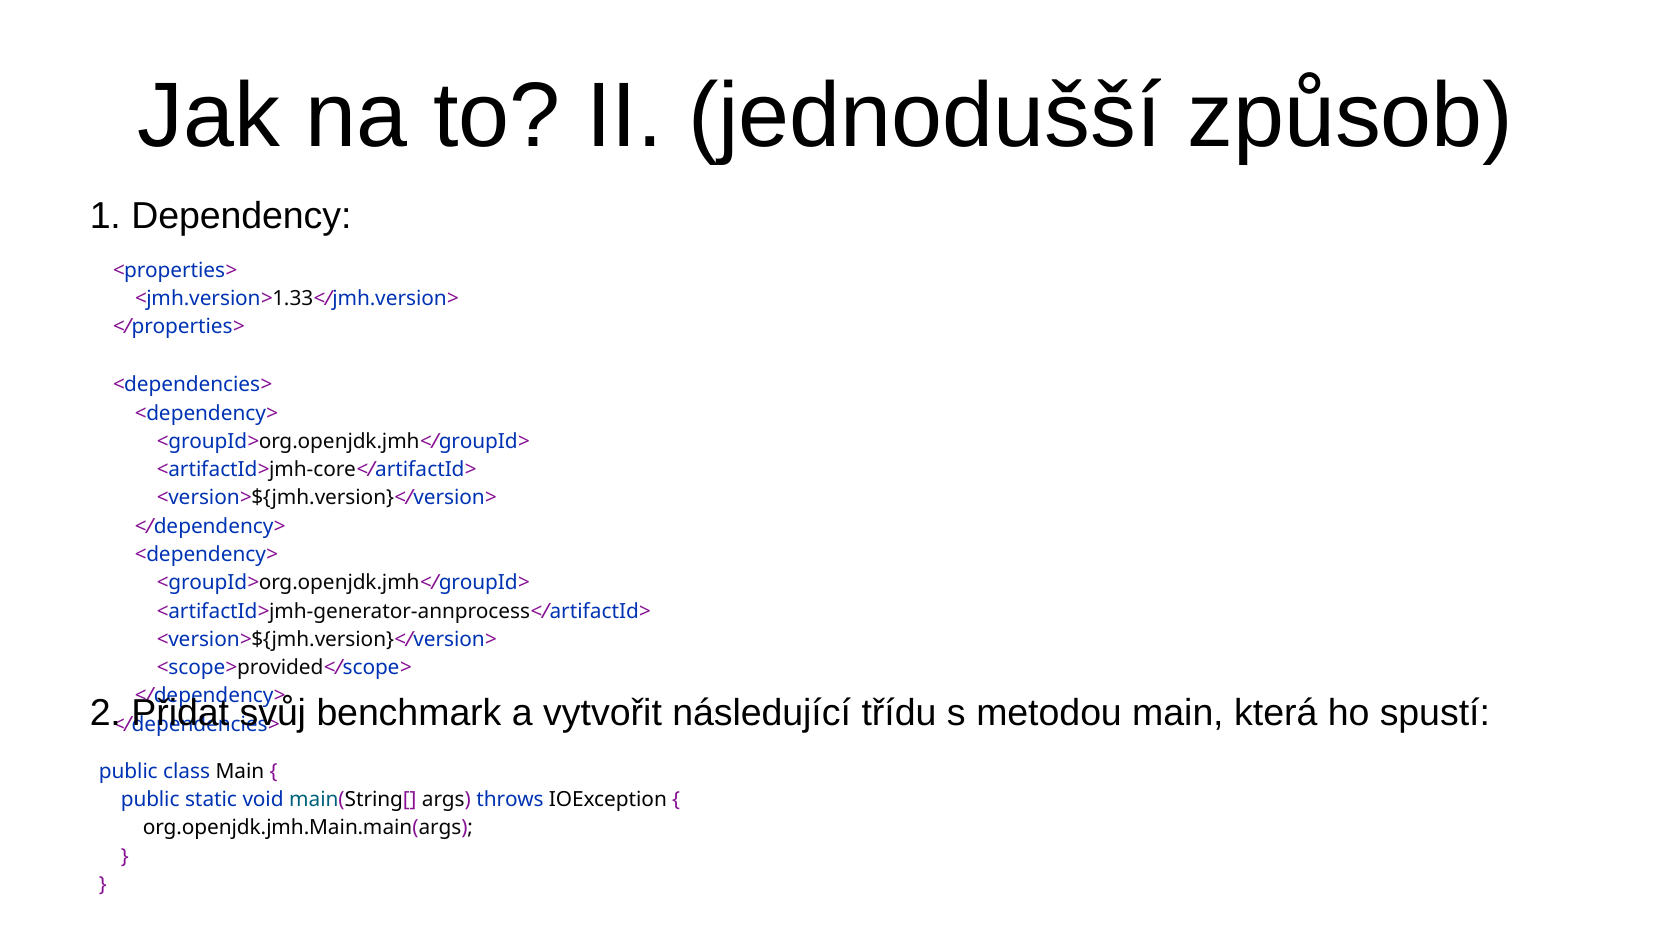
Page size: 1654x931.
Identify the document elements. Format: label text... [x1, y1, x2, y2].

text_box 1. Dependency: [75, 187, 638, 245]
text_box 2. Přidat svůj benchmark a vytvořit následující třídu s metodou main, která ho spustí: [75, 684, 1576, 826]
text_box public class Main { public static void main(String[] args) throws IOException { org.openjdk.jmh.Main.main(args); } } [84, 748, 1239, 931]
list <properties> <jmh.version>1.33</jmh.version> </properties> <dependencies> <dependency> <groupId>org.openjdk.jmh</groupId> <artifactId>jmh-core</artifactId> <version>${jmh.version}</version> </dependency> <dependency> <groupId>org.openjdk.jmh</groupId> <artifactId>jmh-generator-annprocess</artifactId> <version>${jmh.version}</version> <scope>provided</scope> </dependency> </dependencies> [112, 255, 1601, 901]
title Jak na to? II. (jednodušší způsob) [82, 37, 1571, 193]
